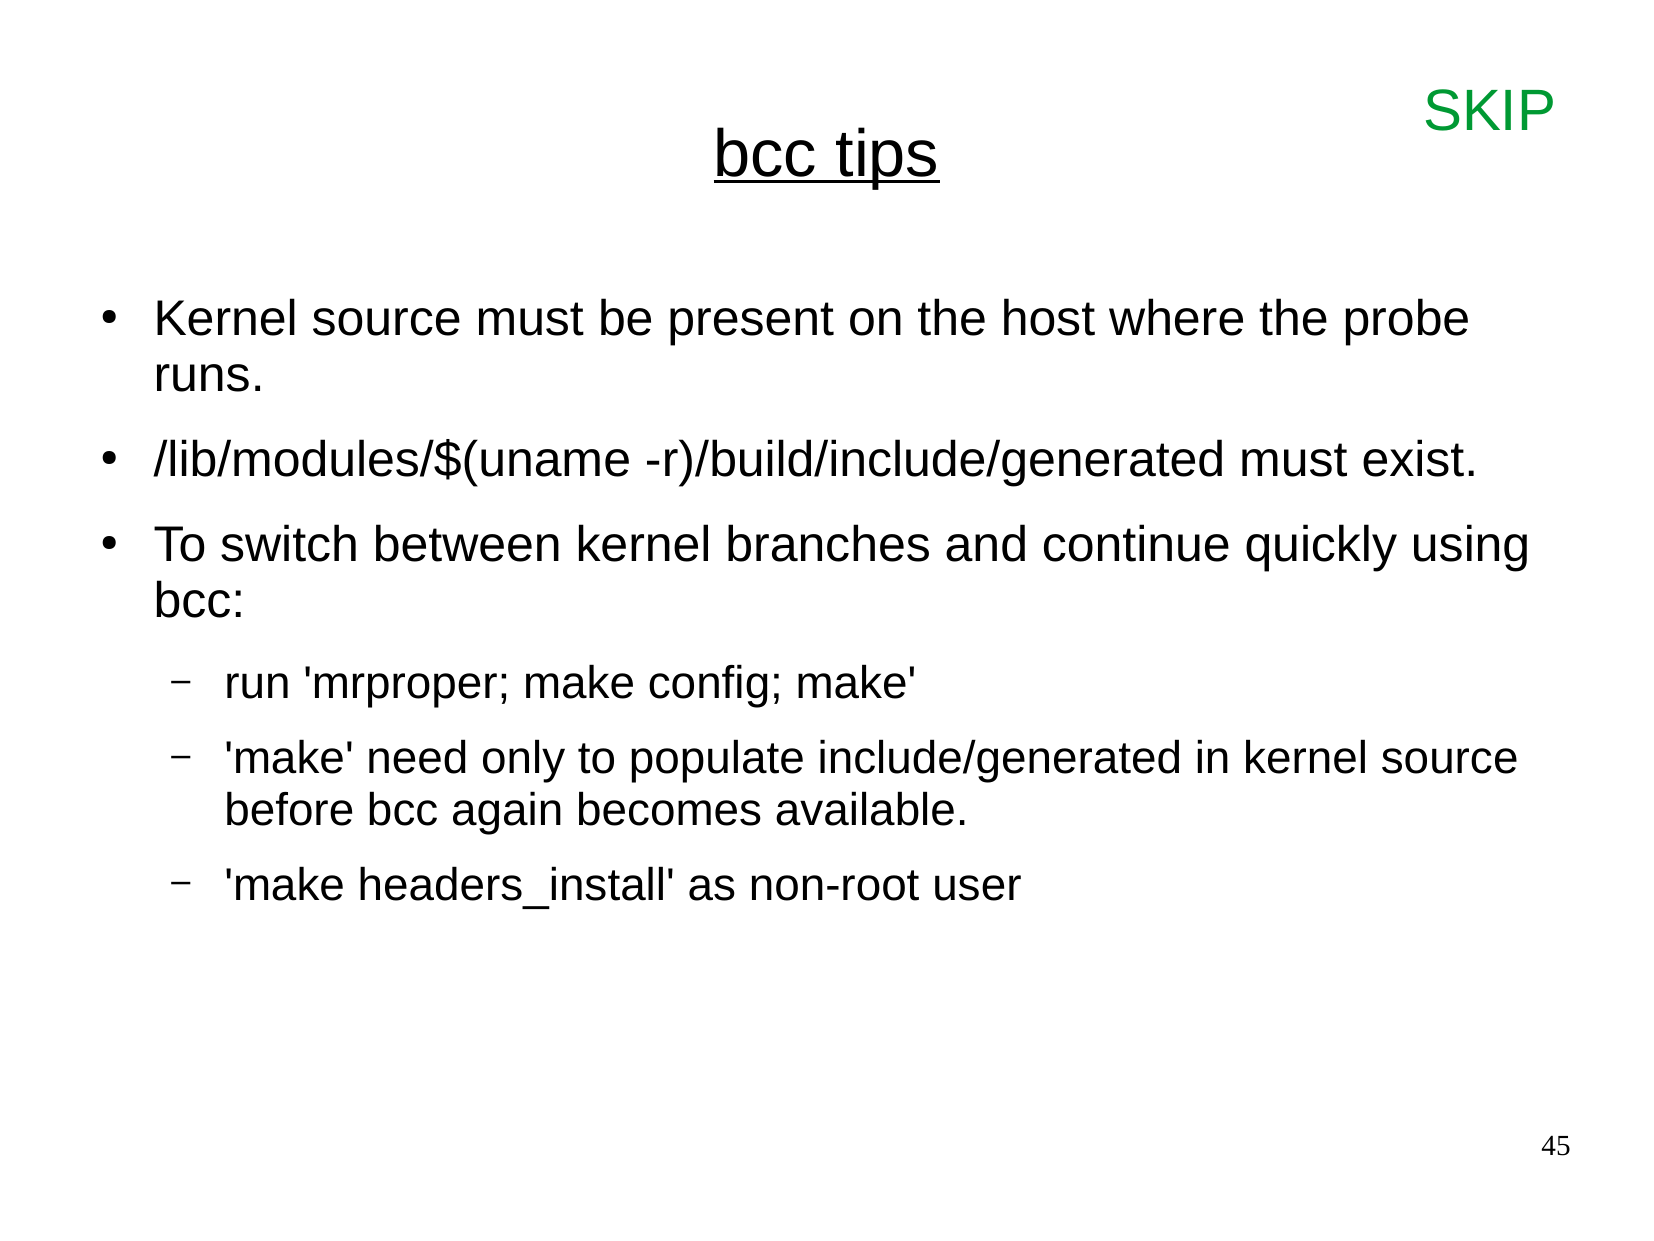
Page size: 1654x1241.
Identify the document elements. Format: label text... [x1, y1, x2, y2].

title bcc tips [82, 49, 1571, 257]
list Kernel source must be present on the host where the probe runs. /lib/modules/$(uname -r)/build/include/generated must exist. To switch between kernel branches and continue quickly using bcc: run 'mrproper; make config; make' 'make' need only to populate include/generated in kernel source before bcc again becomes available. 'make headers_install' as non-root user [82, 290, 1571, 1010]
text_box SKIP [1408, 70, 1571, 151]
